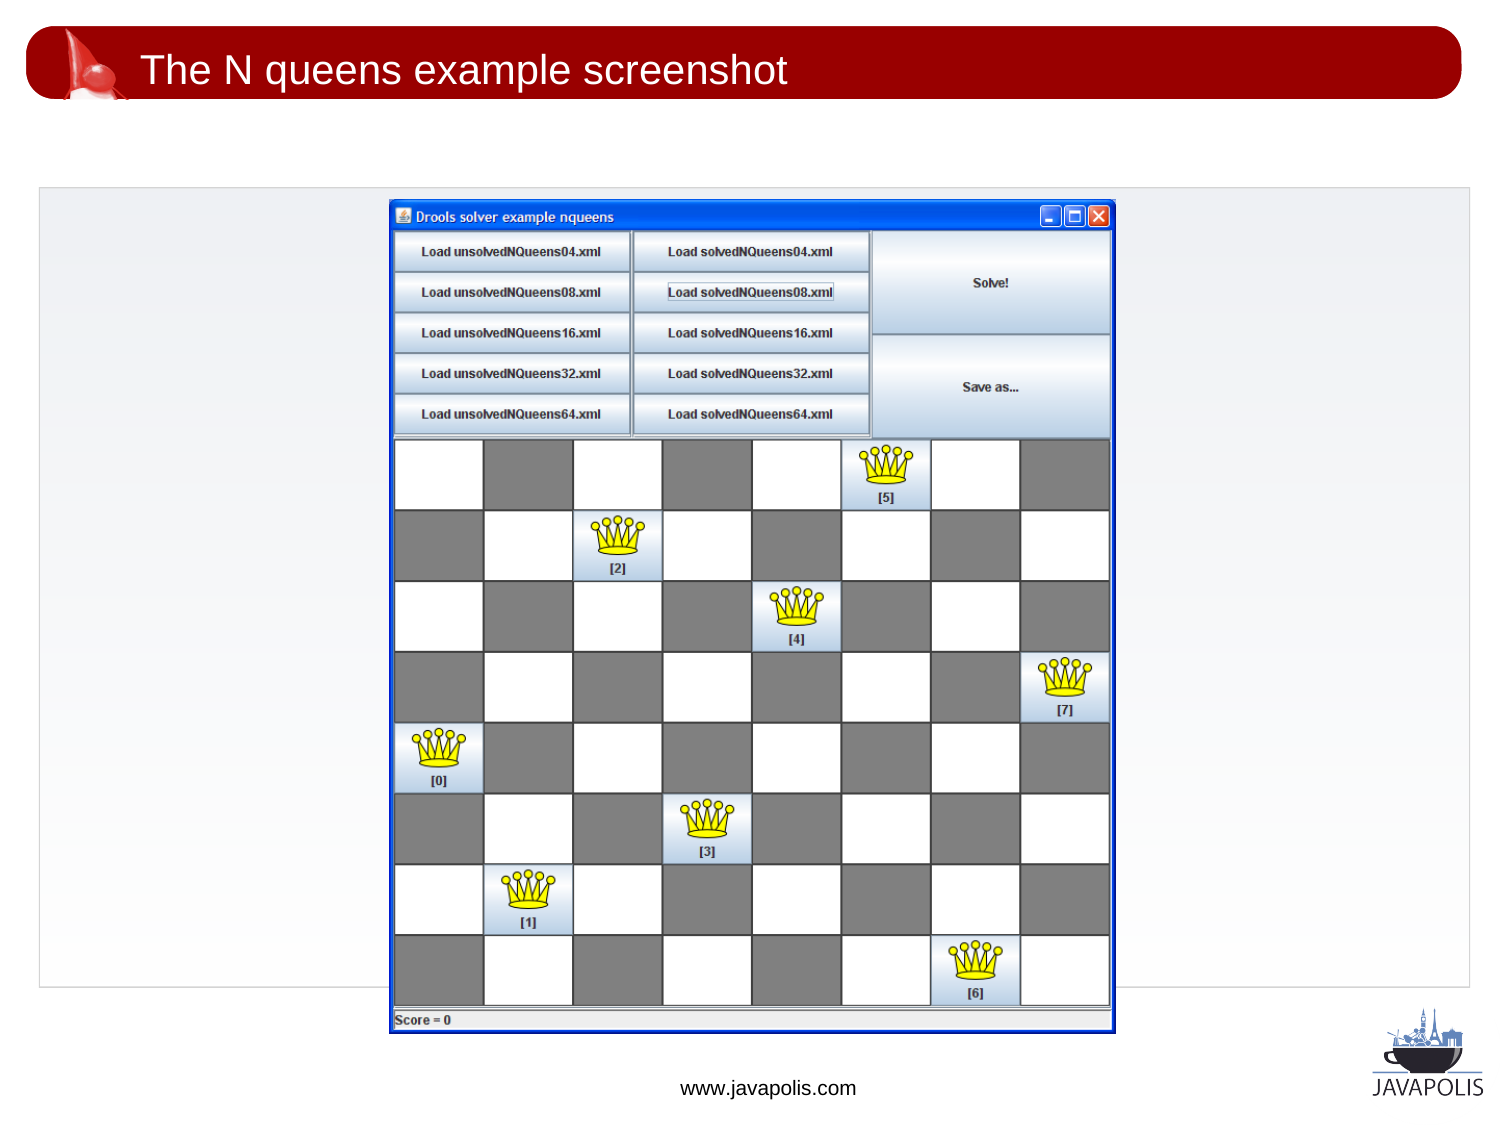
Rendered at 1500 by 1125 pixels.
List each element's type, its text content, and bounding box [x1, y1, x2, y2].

picture [1366, 1006, 1500, 1125]
picture [389, 199, 1116, 1034]
picture [62, 28, 125, 100]
title The N queens example screenshot [125, 0, 1450, 100]
